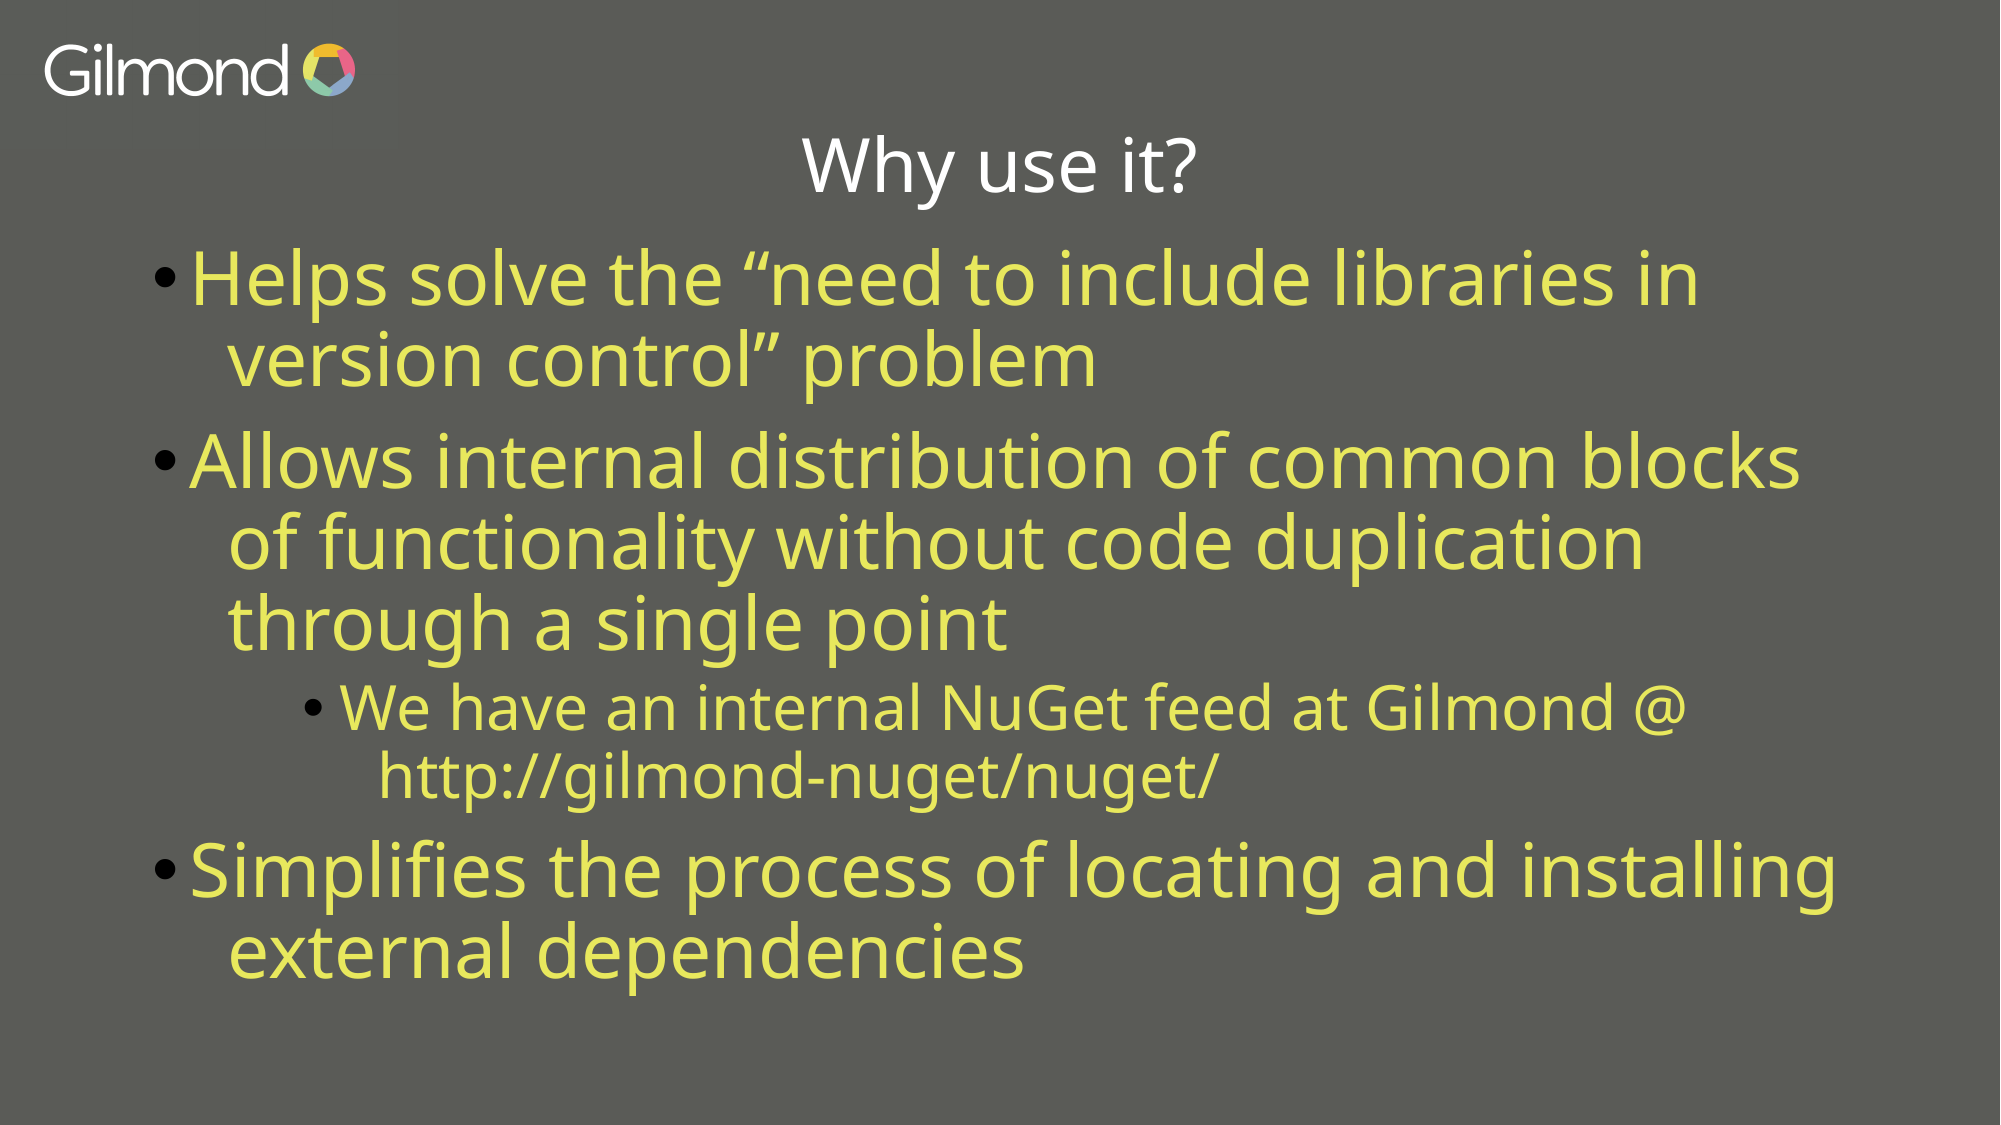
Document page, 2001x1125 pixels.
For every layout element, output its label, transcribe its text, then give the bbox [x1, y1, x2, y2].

list Helps solve the “need to include libraries in version control” problem Allows internal distribution of common blocks of functionality without code duplication through a single point We have an internal NuGet feed at Gilmond @ http://gilmond-nuget/nuget/ Simplifies the process of locating and installing external dependencies [137, 233, 1863, 1053]
picture [0, 0, 399, 149]
title Why use it? [137, 59, 1863, 233]
